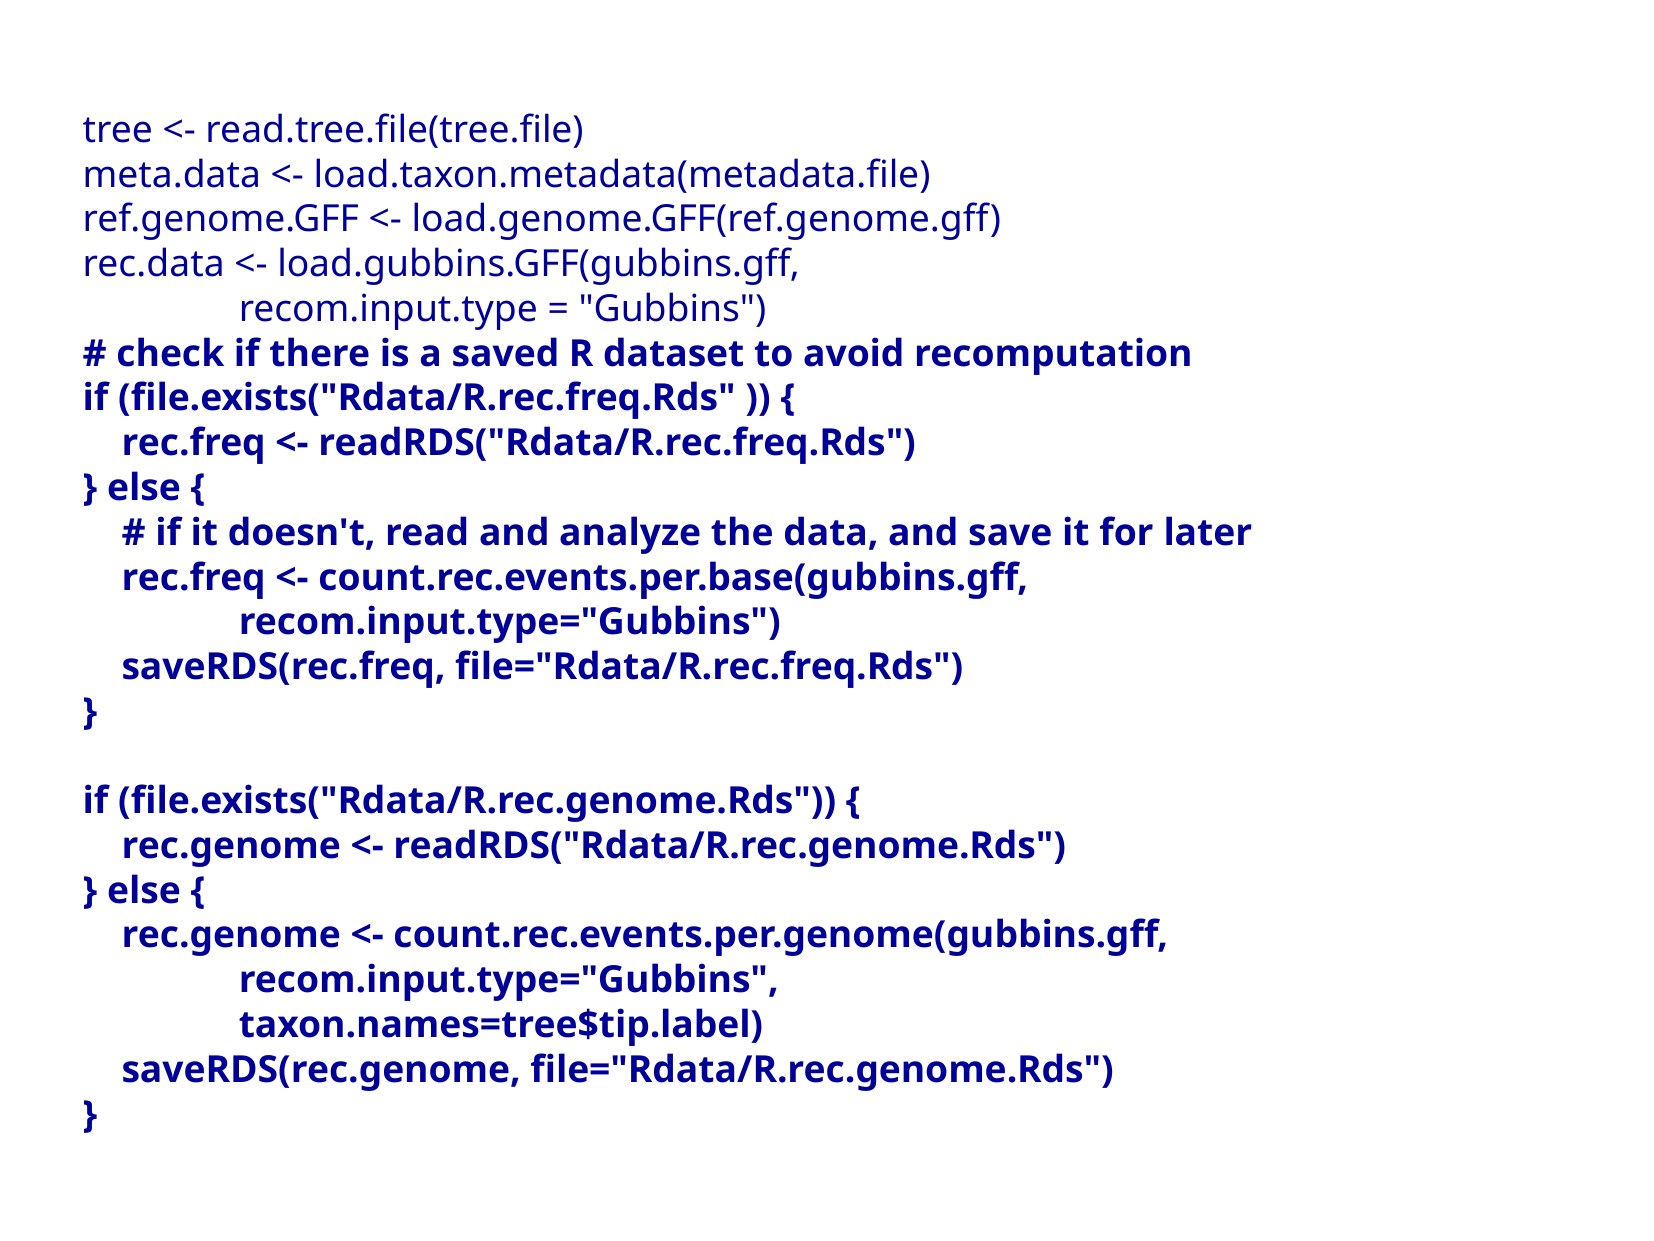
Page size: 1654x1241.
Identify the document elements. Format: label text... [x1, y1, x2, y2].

text_box tree <- read.tree.file(tree.file) meta.data <- load.taxon.metadata(metadata.file) ref.genome.GFF <- load.genome.GFF(ref.genome.gff) rec.data <- load.gubbins.GFF(gubbins.gff, recom.input.type = "Gubbins") # check if there is a saved R dataset to avoid recomputation if (file.exists("Rdata/R.rec.freq.Rds" )) { rec.freq <- readRDS("Rdata/R.rec.freq.Rds") } else { # if it doesn't, read and analyze the data, and save it for later rec.freq <- count.rec.events.per.base(gubbins.gff, recom.input.type="Gubbins") saveRDS(rec.freq, file="Rdata/R.rec.freq.Rds") } if (file.exists("Rdata/R.rec.genome.Rds")) { rec.genome <- readRDS("Rdata/R.rec.genome.Rds") } else { rec.genome <- count.rec.events.per.genome(gubbins.gff, recom.input.type="Gubbins", taxon.names=tree$tip.label) saveRDS(rec.genome, file="Rdata/R.rec.genome.Rds") } [82, 104, 1571, 1140]
